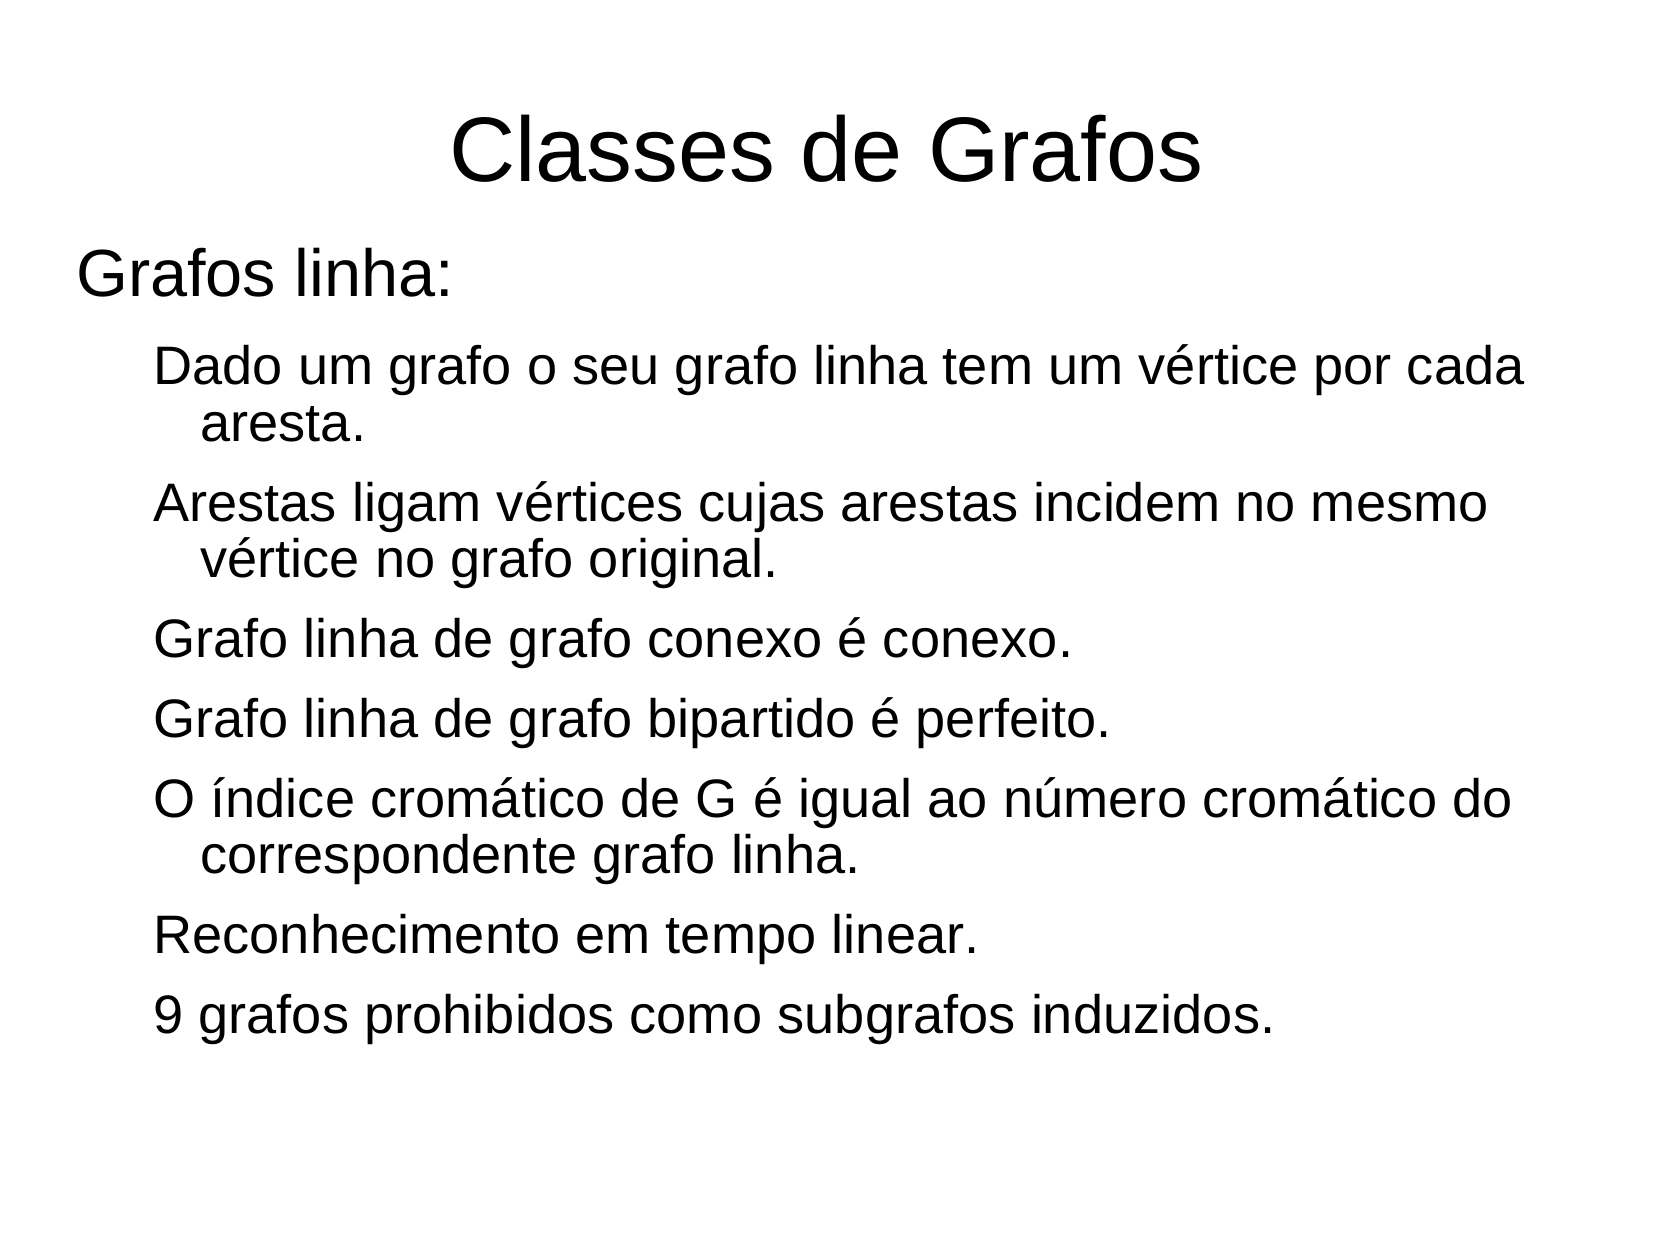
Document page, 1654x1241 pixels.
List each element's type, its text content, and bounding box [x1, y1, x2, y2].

list Grafos linha: Dado um grafo o seu grafo linha tem um vértice por cada aresta. Arestas ligam vértices cujas arestas incidem no mesmo vértice no grafo original. Grafo linha de grafo conexo é conexo. Grafo linha de grafo bipartido é perfeito. O índice cromático de G é igual ao número cromático do correspondente grafo linha. Reconhecimento em tempo linear. 9 grafos prohibidos como subgrafos induzidos. [59, 240, 1548, 1152]
title Classes de Grafos [82, 56, 1571, 250]
